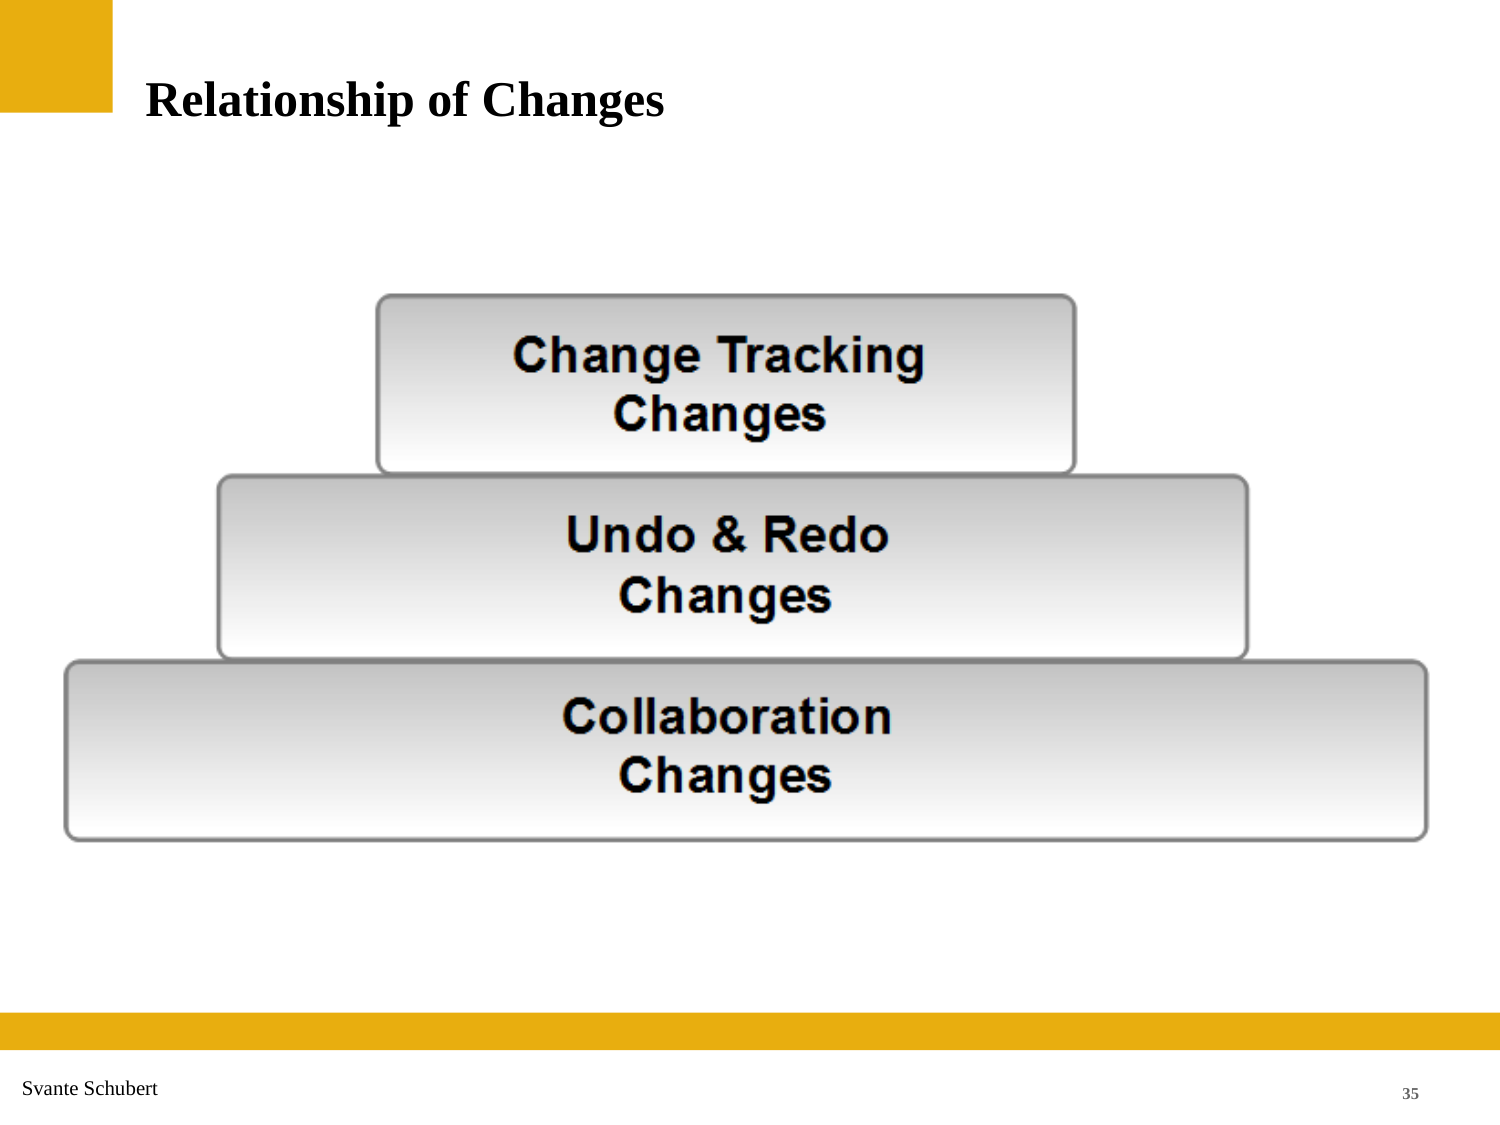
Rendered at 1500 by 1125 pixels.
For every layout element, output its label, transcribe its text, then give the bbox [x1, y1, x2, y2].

title Relationship of Changes [145, 67, 1388, 204]
picture [0, 204, 1500, 916]
